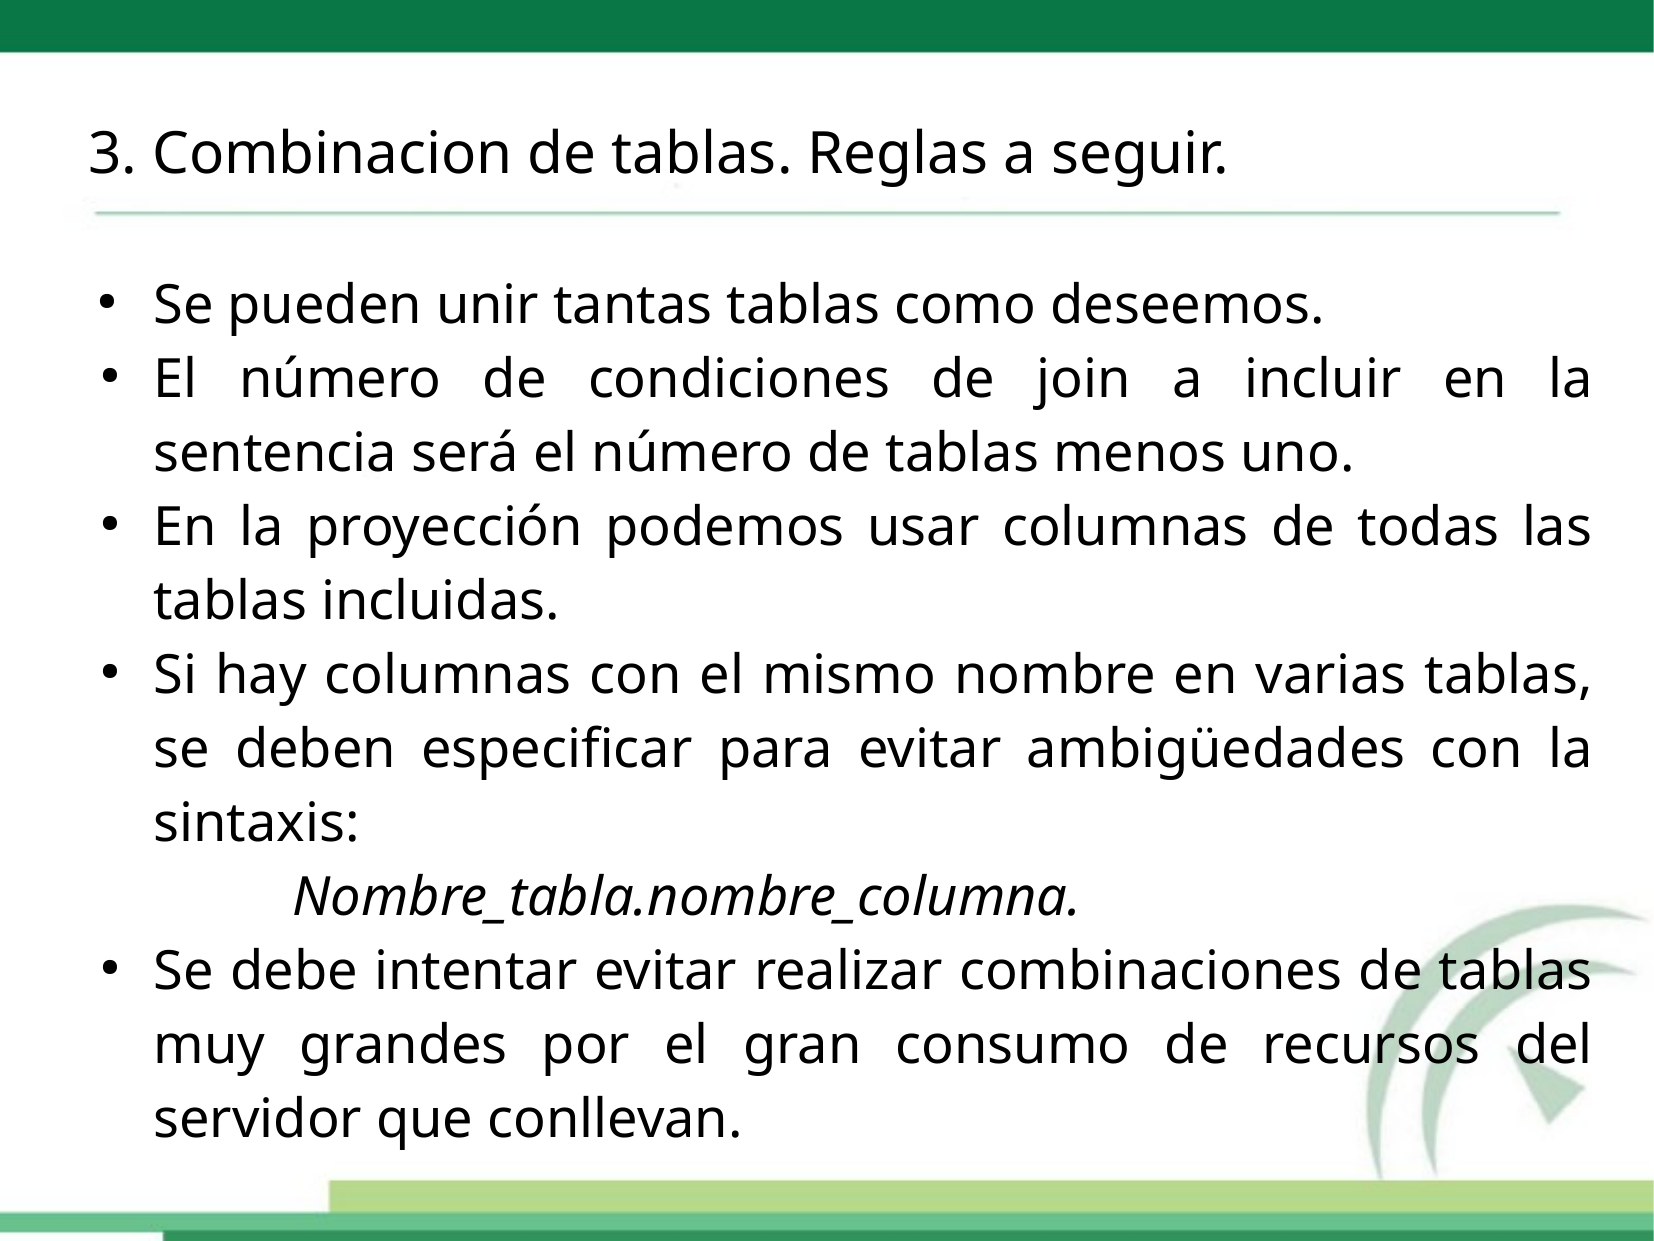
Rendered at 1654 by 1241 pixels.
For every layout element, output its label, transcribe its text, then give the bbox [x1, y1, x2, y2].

list Se pueden unir tantas tablas como deseemos. El número de condiciones de join a incluir en la sentencia será el número de tablas menos uno. En la proyección podemos usar columnas de todas las tablas incluidas. Si hay columnas con el mismo nombre en varias tablas, se deben especificar para evitar ambigüedades con la sintaxis: Nombre_tabla.nombre_columna. Se debe intentar evitar realizar combinaciones de tablas muy grandes por el gran consumo de recursos del servidor que conllevan. [82, 265, 1595, 1147]
picture [0, 0, 1654, 1241]
title 3. Combinacion de tablas. Reglas a seguir. [88, 46, 1577, 254]
